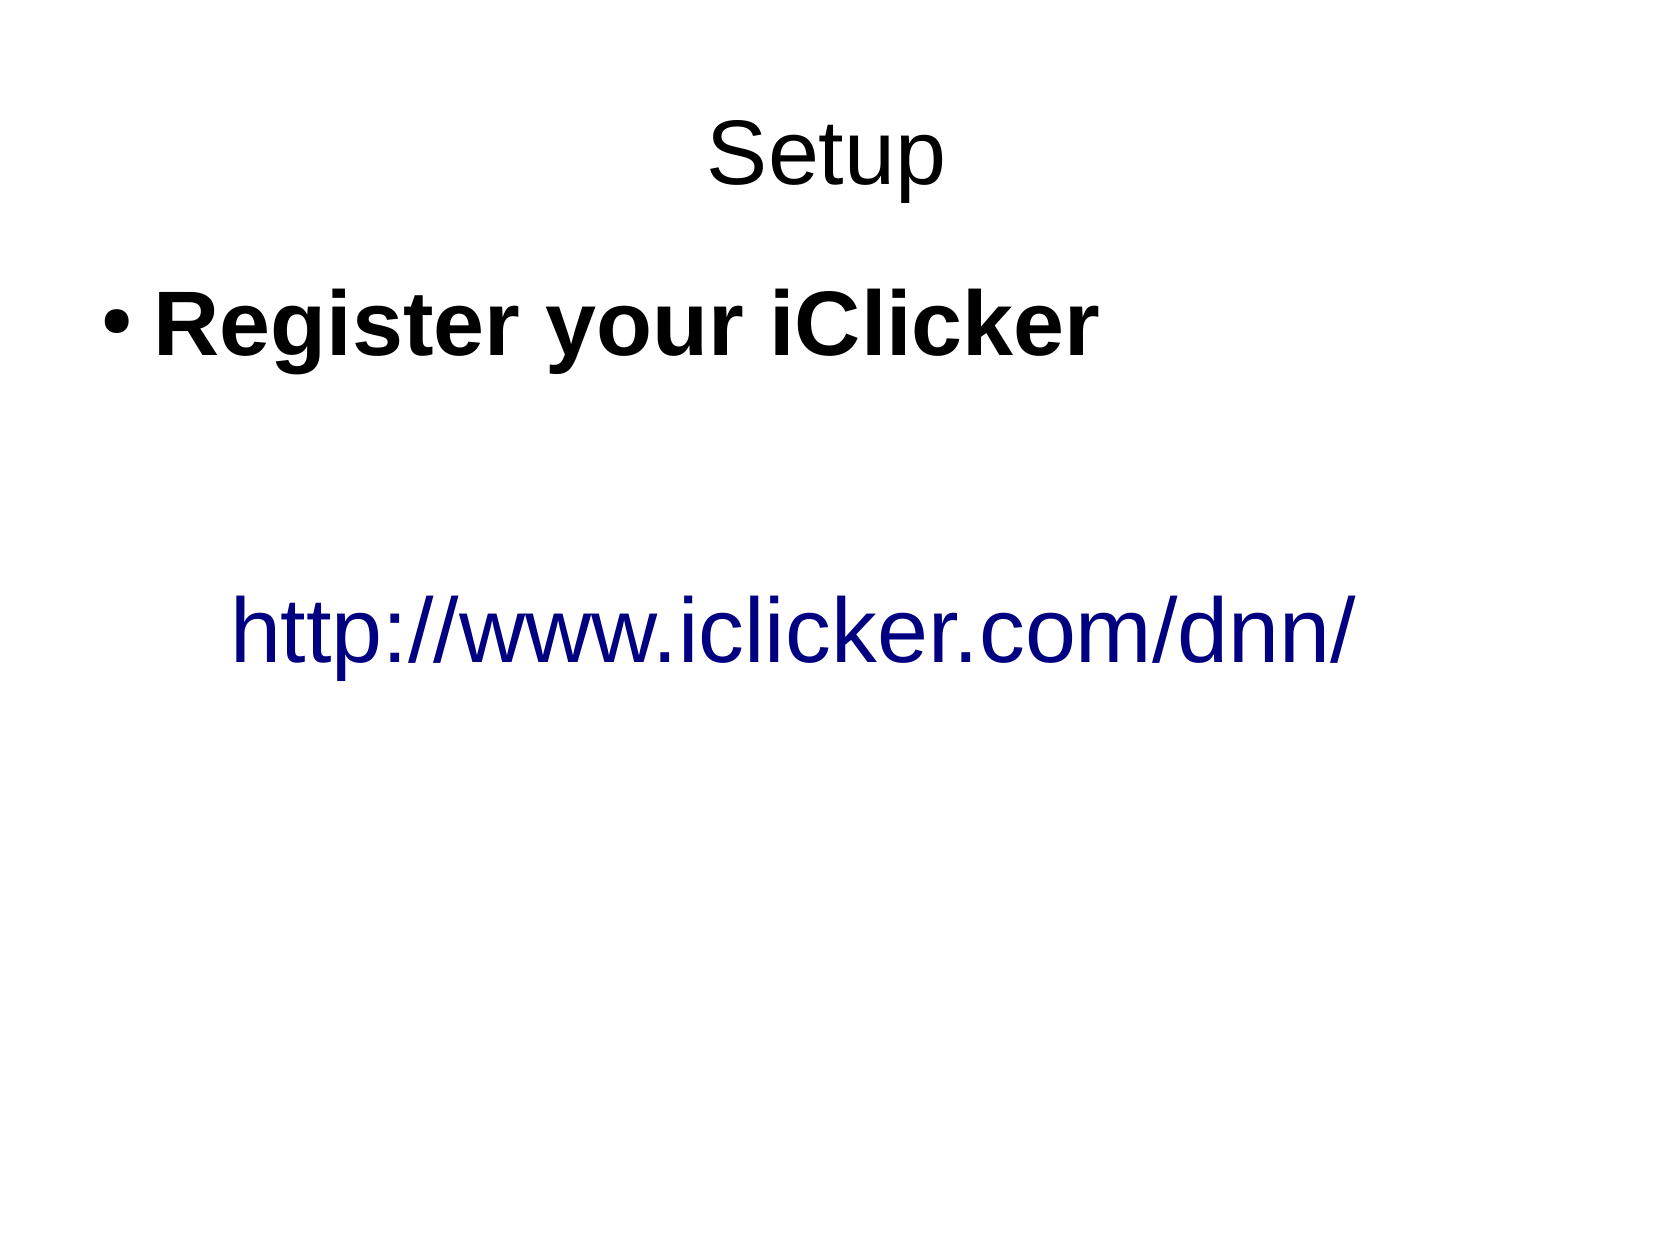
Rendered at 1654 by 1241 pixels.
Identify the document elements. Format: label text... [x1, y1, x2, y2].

title Setup [82, 49, 1571, 257]
list Register your iClicker http://www.iclicker.com/dnn/ [82, 272, 1571, 1092]
